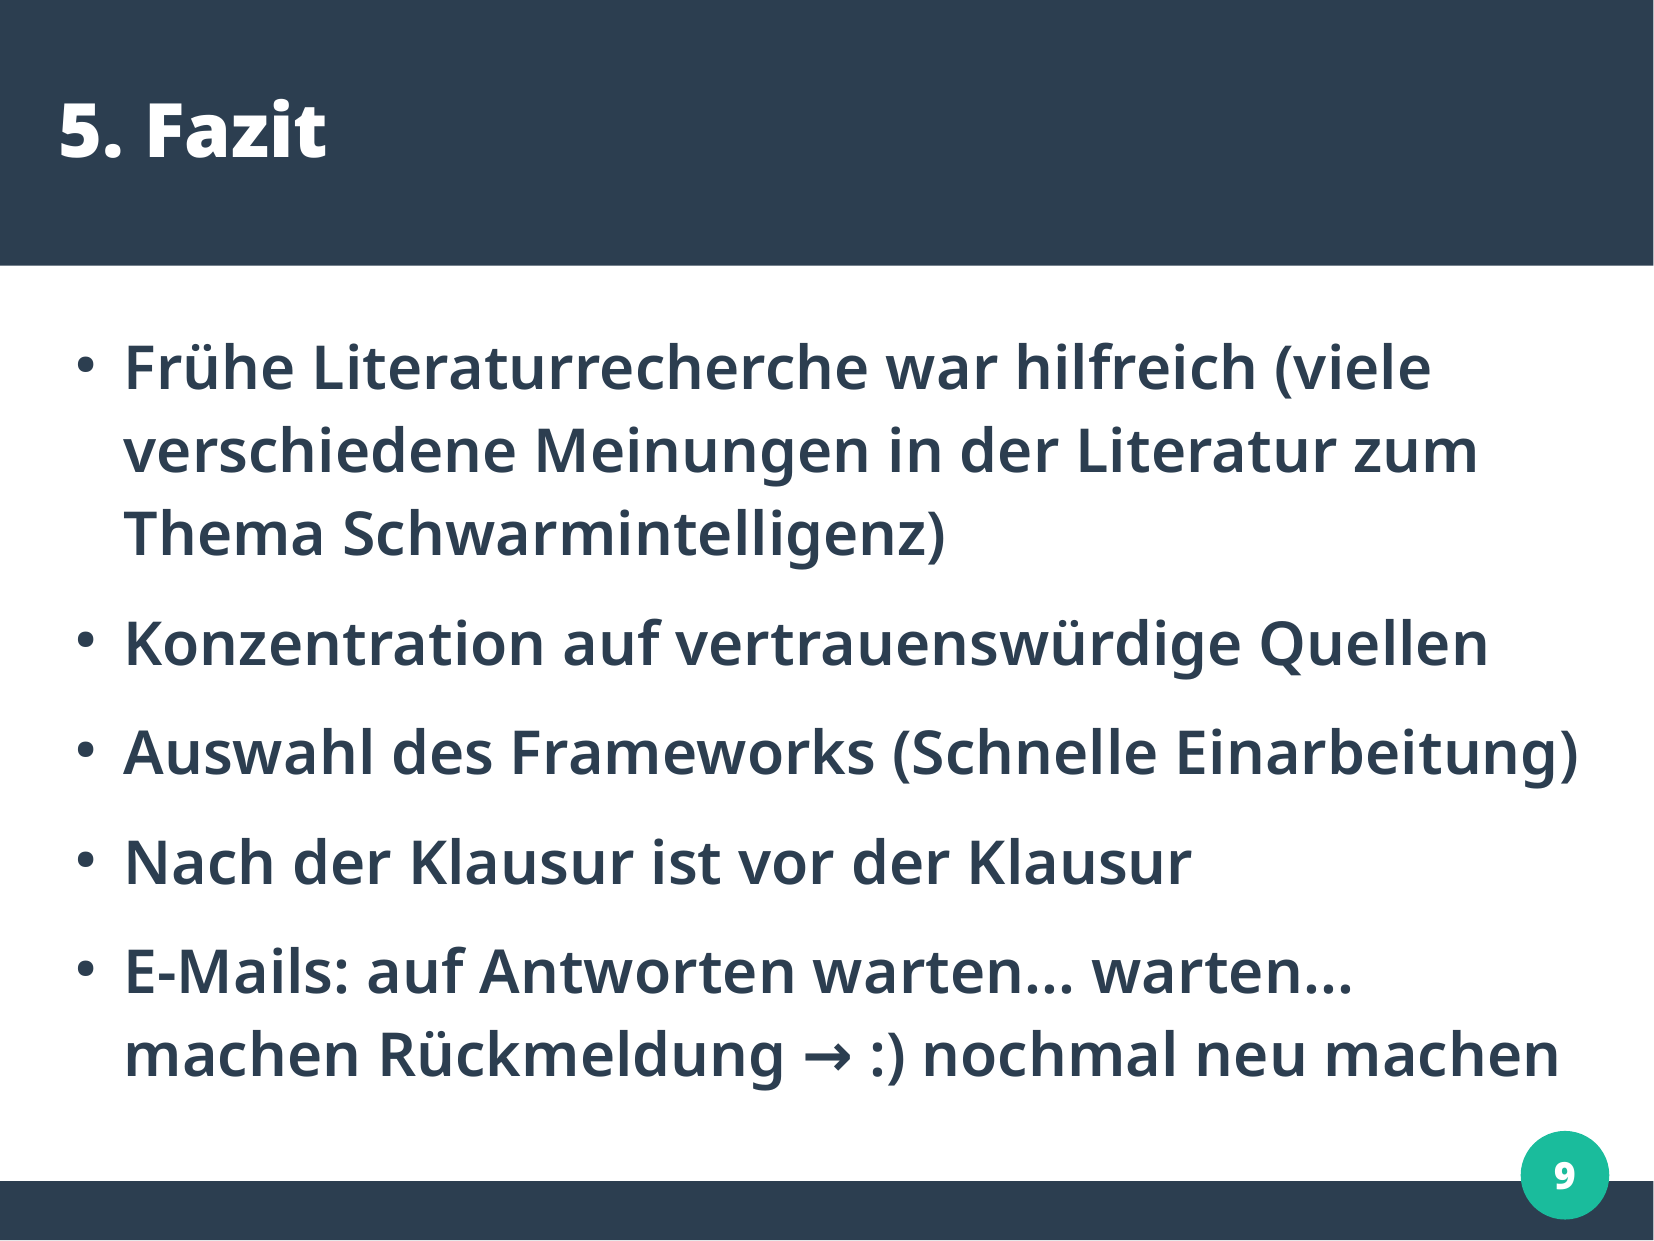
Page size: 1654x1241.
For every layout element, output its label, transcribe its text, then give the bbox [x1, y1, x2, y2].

title 5. Fazit [59, 49, 1595, 207]
list Frühe Literaturrecherche war hilfreich (viele verschiedene Meinungen in der Literatur zum Thema Schwarmintelligenz) Konzentration auf vertrauenswürdige Quellen Auswahl des Frameworks (Schnelle Einarbeitung) Nach der Klausur ist vor der Klausur E-Mails: auf Antworten warten... warten... machen Rückmeldung → :) nochmal neu machen [59, 324, 1595, 1152]
